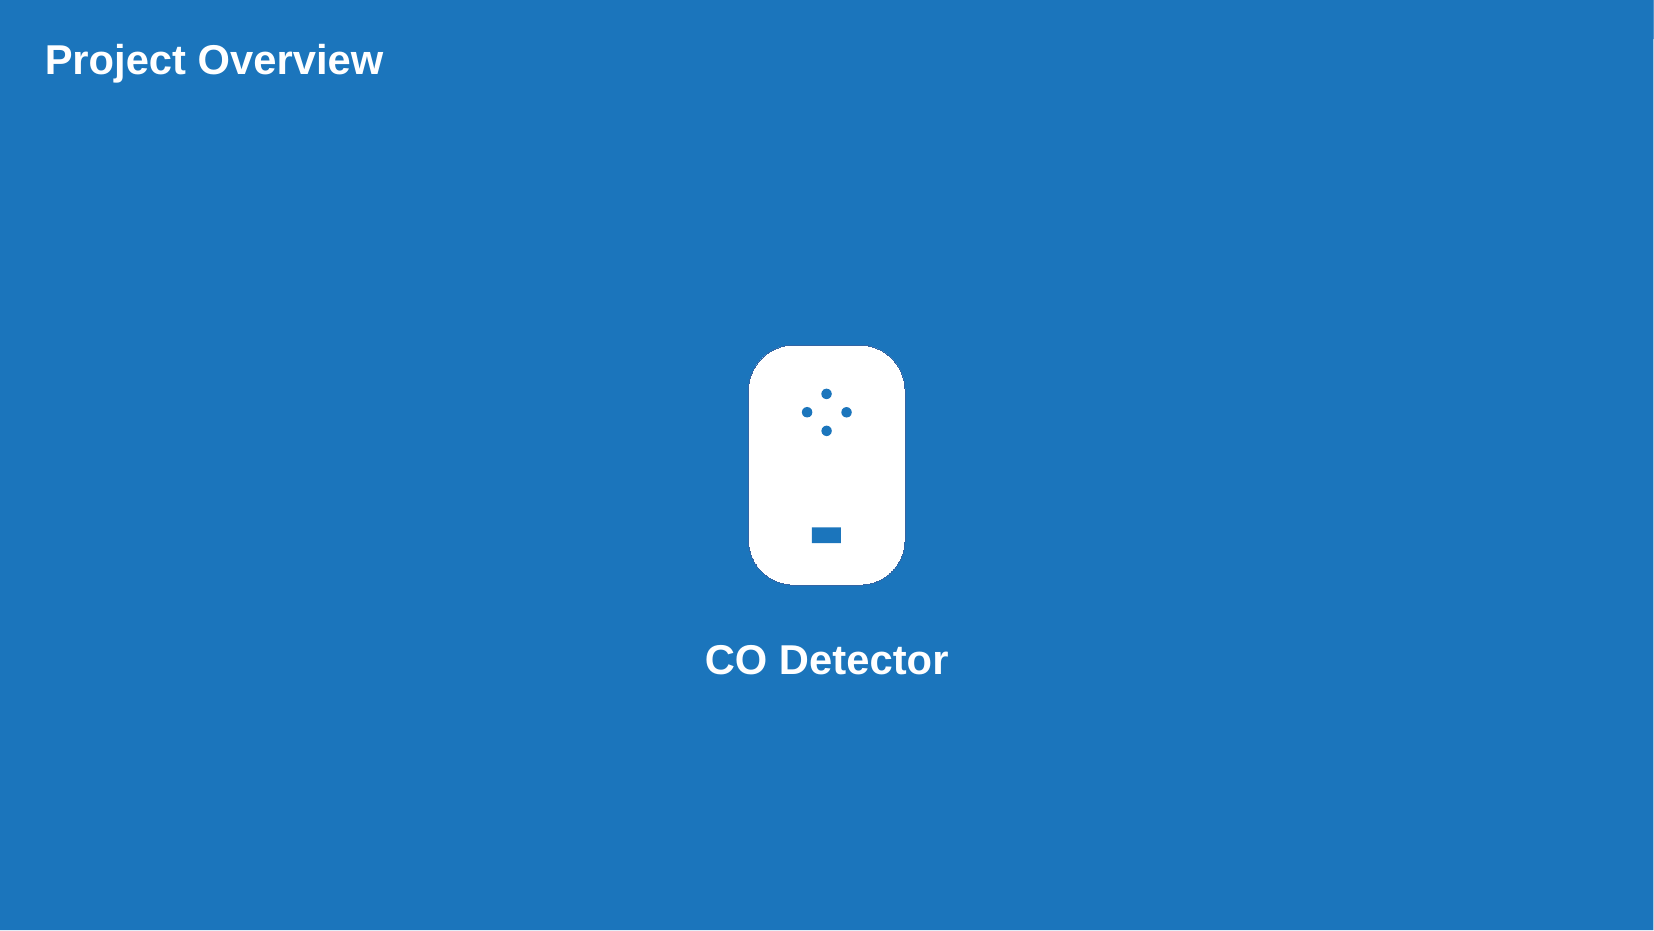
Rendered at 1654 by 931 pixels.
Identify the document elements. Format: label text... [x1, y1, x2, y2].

text_box [0, 0, 1654, 931]
text_box Project Overview [30, 0, 406, 121]
text_box CO Detector [639, 600, 1015, 721]
